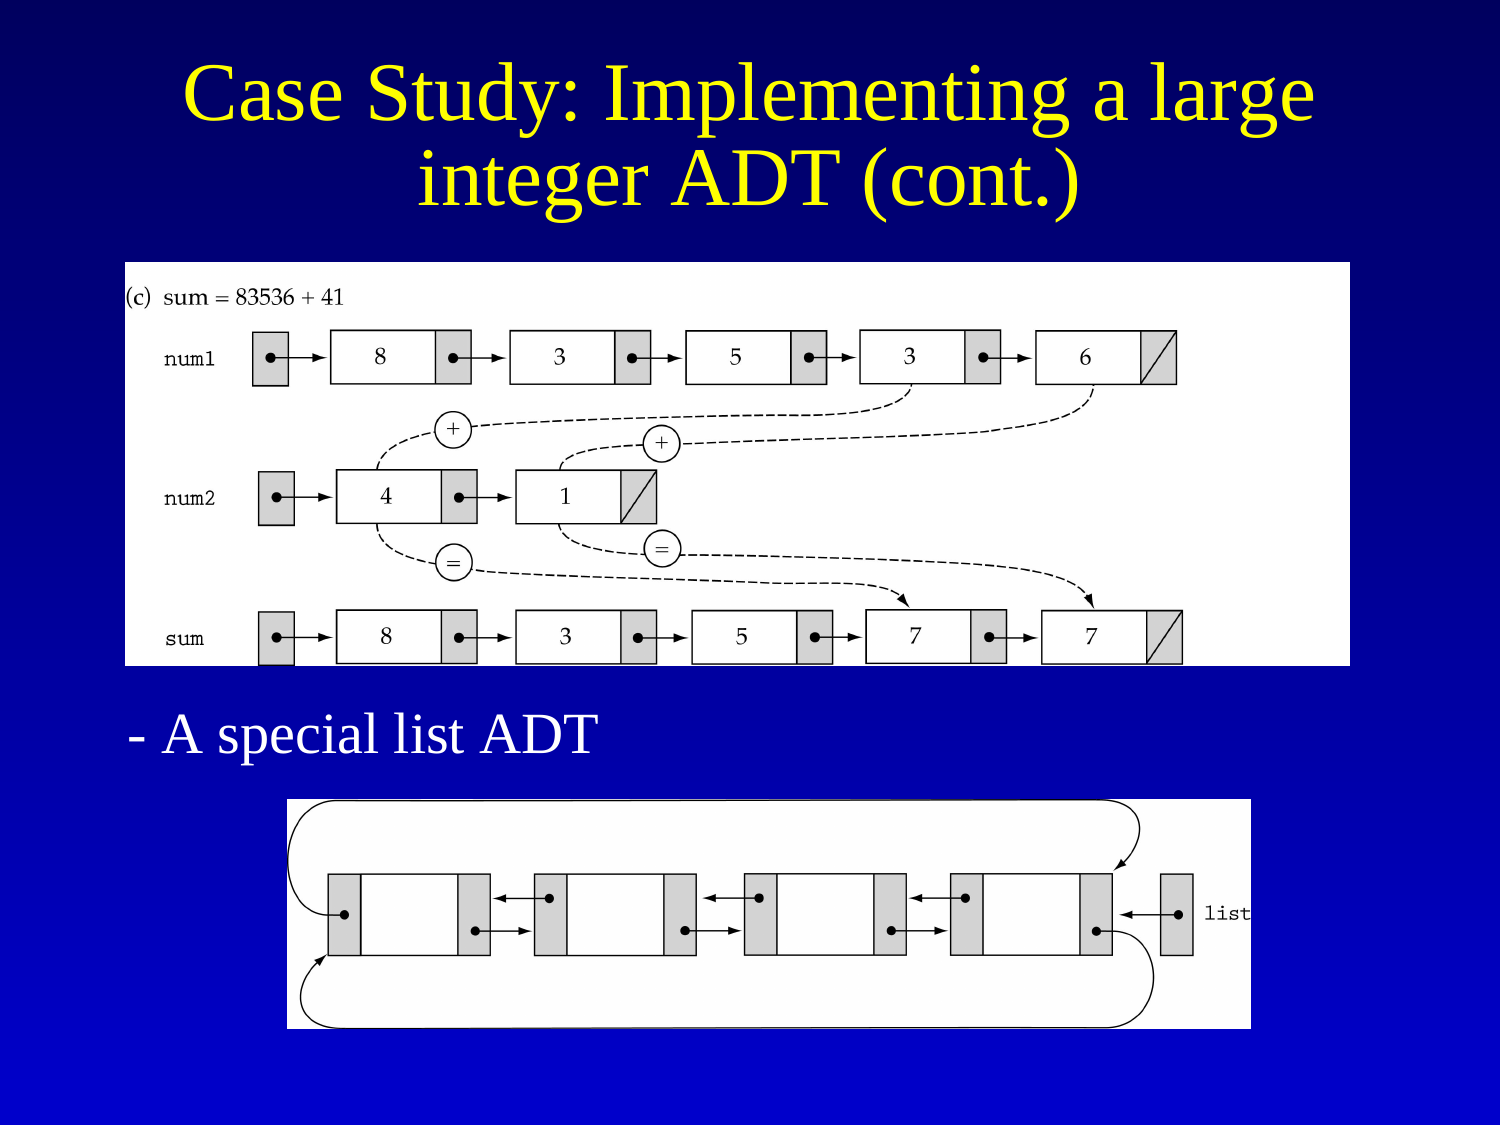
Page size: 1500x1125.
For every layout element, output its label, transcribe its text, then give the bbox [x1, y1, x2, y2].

text_box - A special list ADT [112, 687, 788, 773]
title Case Study: Implementing a large integer ADT (cont.) [112, 62, 1388, 213]
picture [125, 262, 1351, 666]
picture [287, 799, 1251, 1029]
